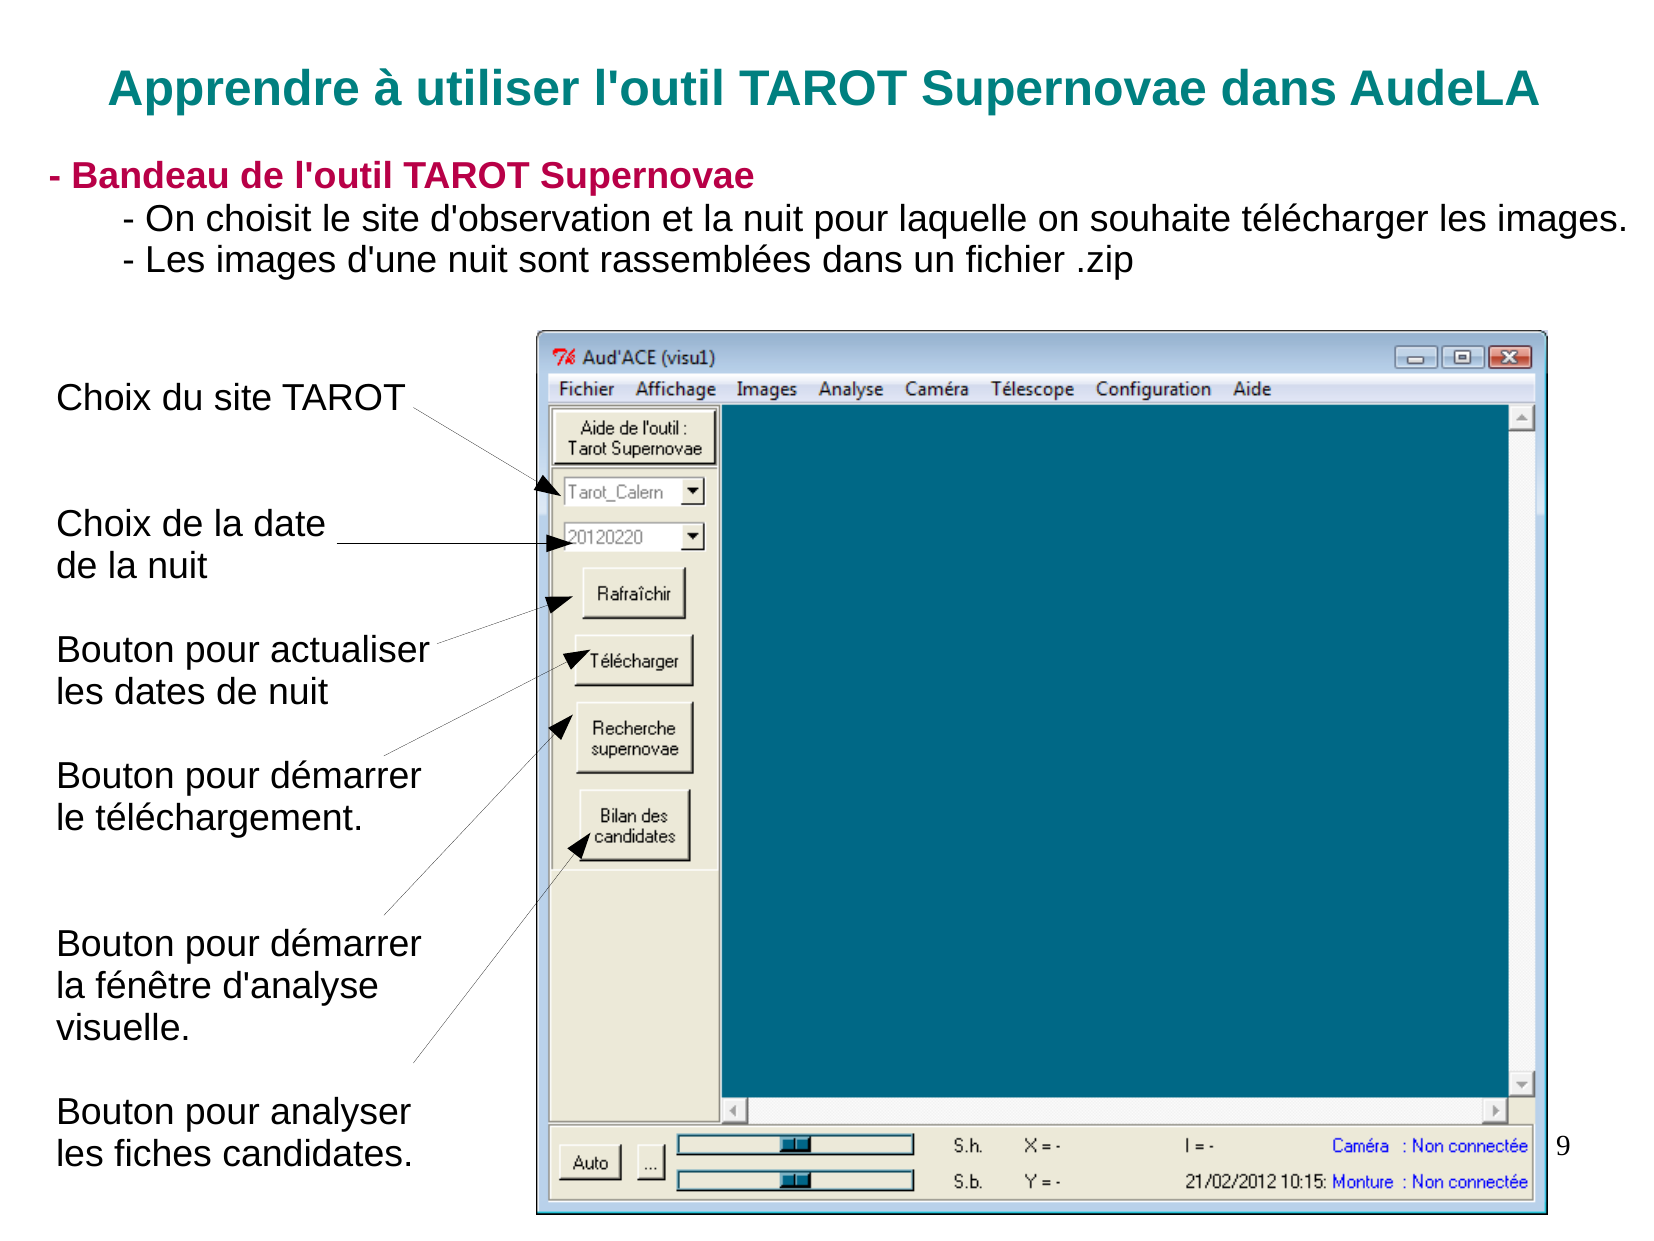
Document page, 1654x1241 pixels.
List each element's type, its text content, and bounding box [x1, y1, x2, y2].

text_box Choix du site TAROT Choix de la date de la nuit Bouton pour actualiser les dates de nuit Bouton pour démarrer le téléchargement. Bouton pour démarrer la fénêtre d'analyse visuelle. Bouton pour analyser les fiches candidates. [41, 326, 446, 1183]
text_box - Bandeau de l'outil TAROT Supernovae - On choisit le site d'observation et la nuit pour laquelle on souhaite télécharger les images. - Les images d'une nuit sont rassemblées dans un fichier .zip [33, 147, 1644, 290]
text_box Apprendre à utiliser l'outil TAROT Supernovae dans AudeLA [92, 53, 1557, 125]
picture [536, 330, 1548, 1216]
